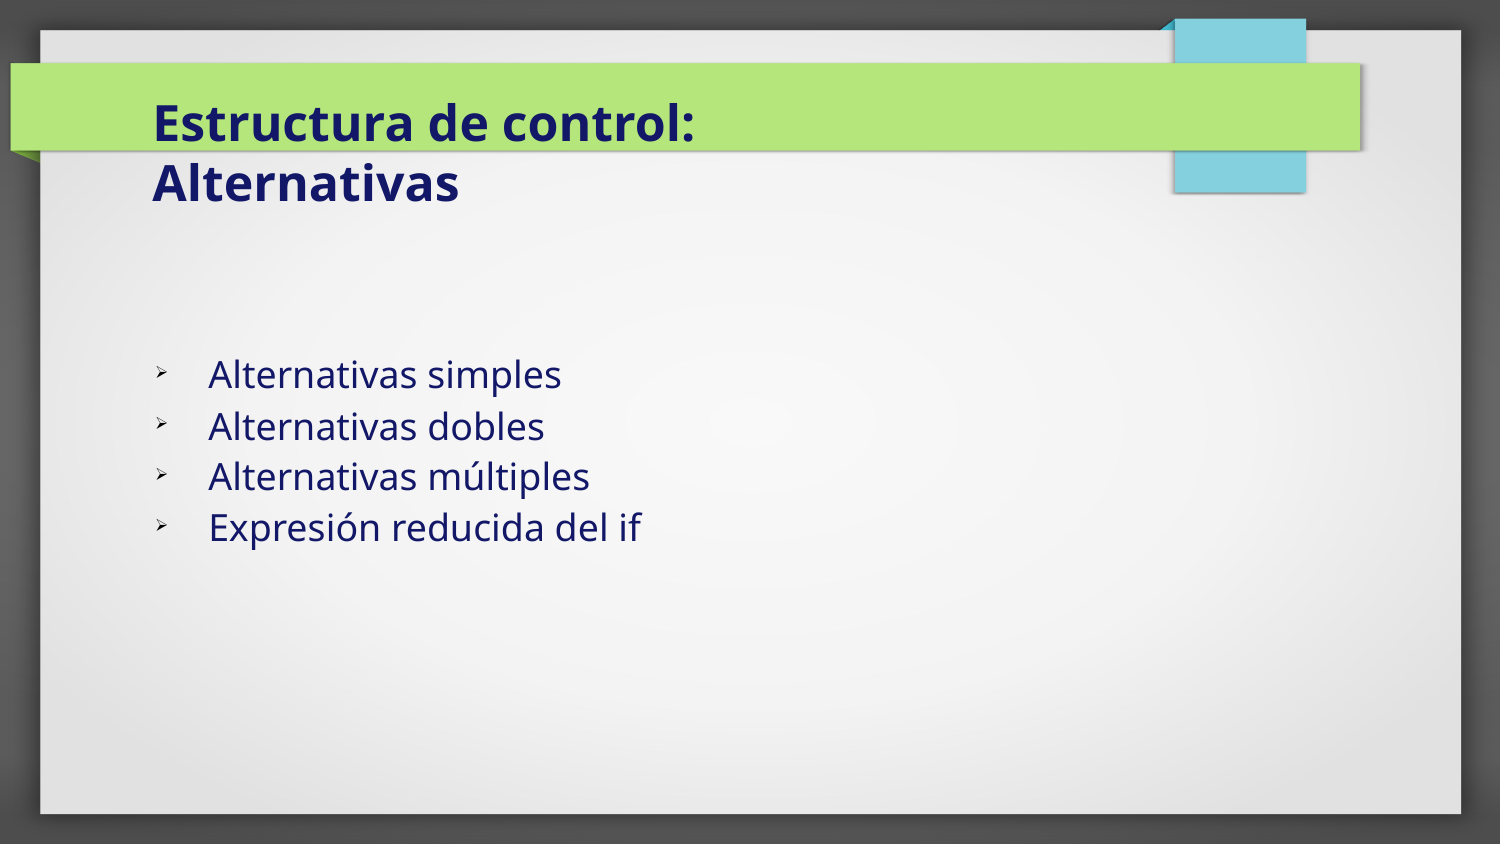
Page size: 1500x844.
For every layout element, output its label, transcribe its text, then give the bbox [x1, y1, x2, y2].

list Alternativas simples Alternativas dobles Alternativas múltiples Expresión reducida del if [137, 246, 1099, 844]
title Estructura de control: Alternativas [137, 146, 1011, 227]
picture [0, 0, 1500, 844]
